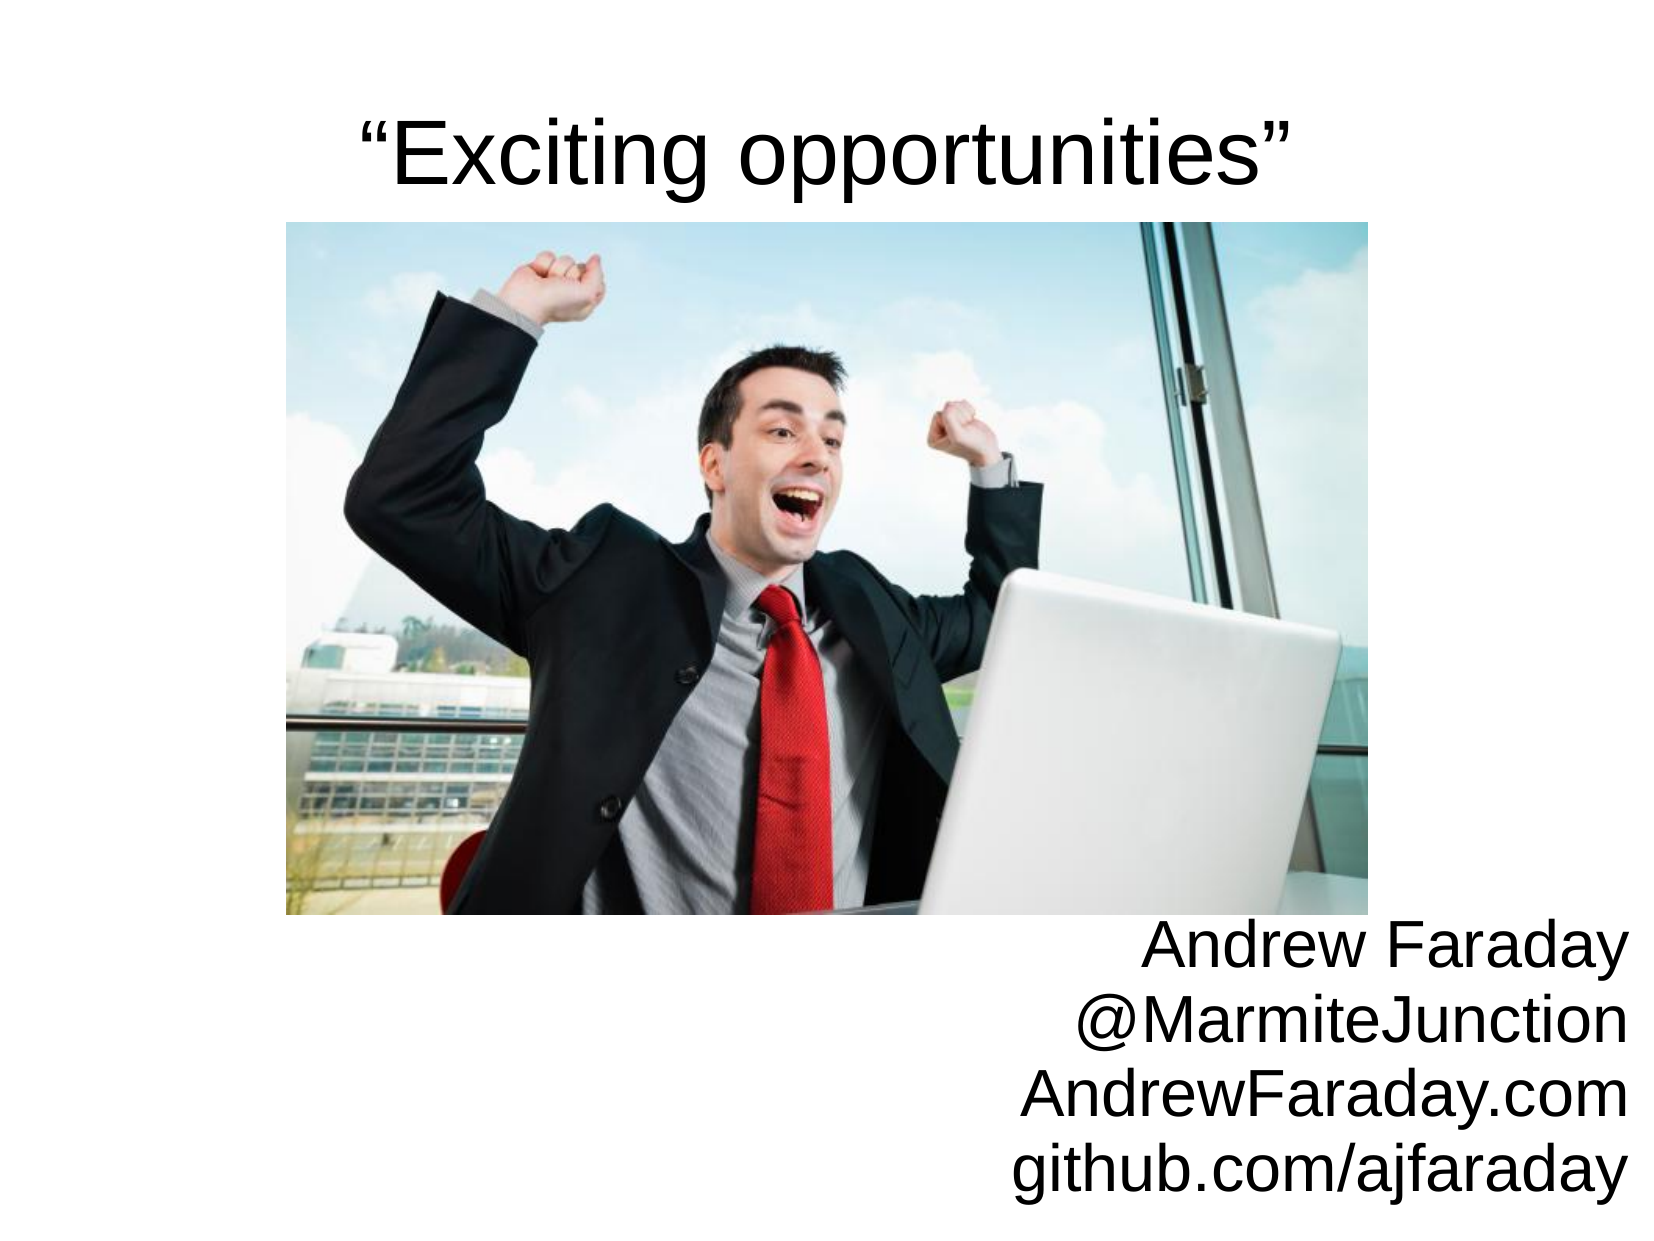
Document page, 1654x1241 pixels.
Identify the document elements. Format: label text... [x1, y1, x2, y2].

subtitle Andrew Faraday @MarmiteJunction AndrewFaraday.com github.com/ajfaraday [968, 885, 1630, 1228]
title “Exciting opportunities” [82, 49, 1571, 257]
picture [286, 257, 1368, 915]
